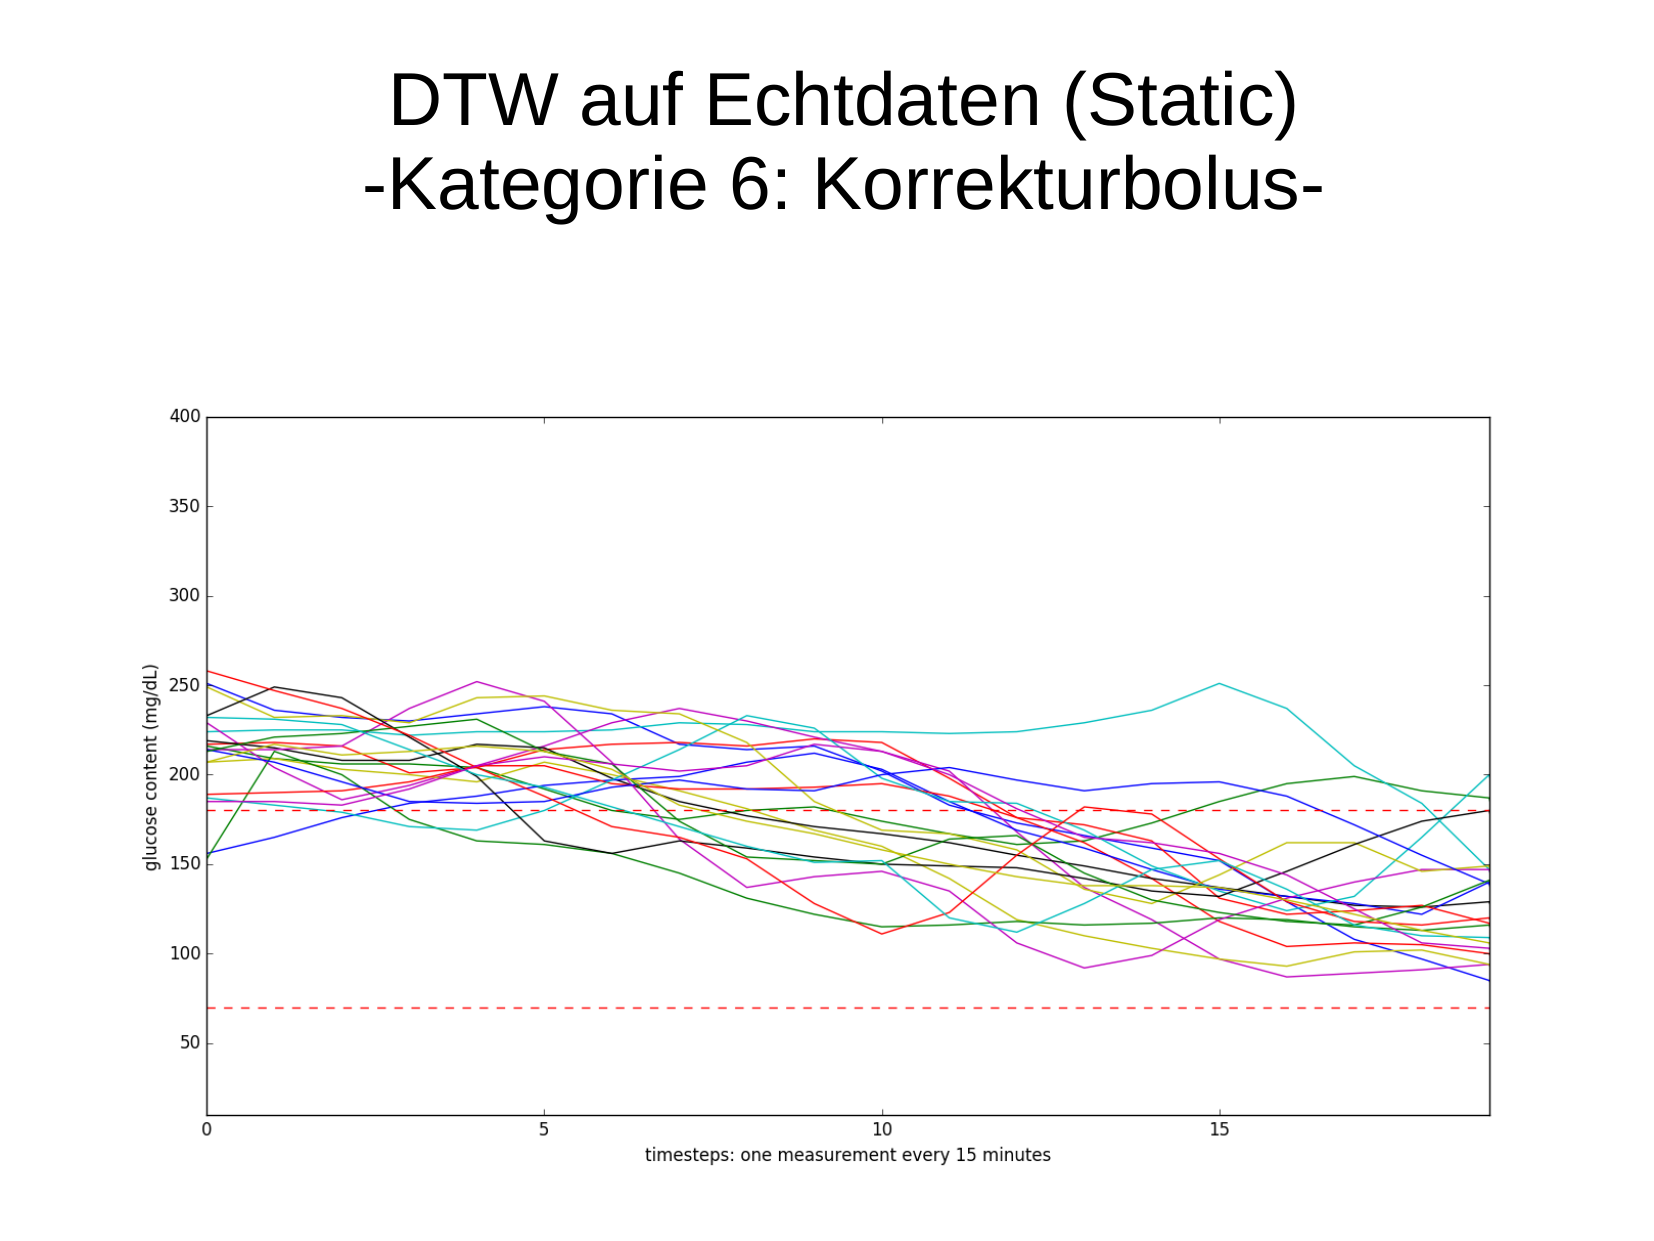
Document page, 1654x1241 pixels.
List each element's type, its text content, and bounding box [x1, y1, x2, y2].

picture [0, 330, 1654, 1202]
title DTW auf Echtdaten (Static) -Kategorie 6: Korrekturbolus- [82, 37, 1571, 245]
